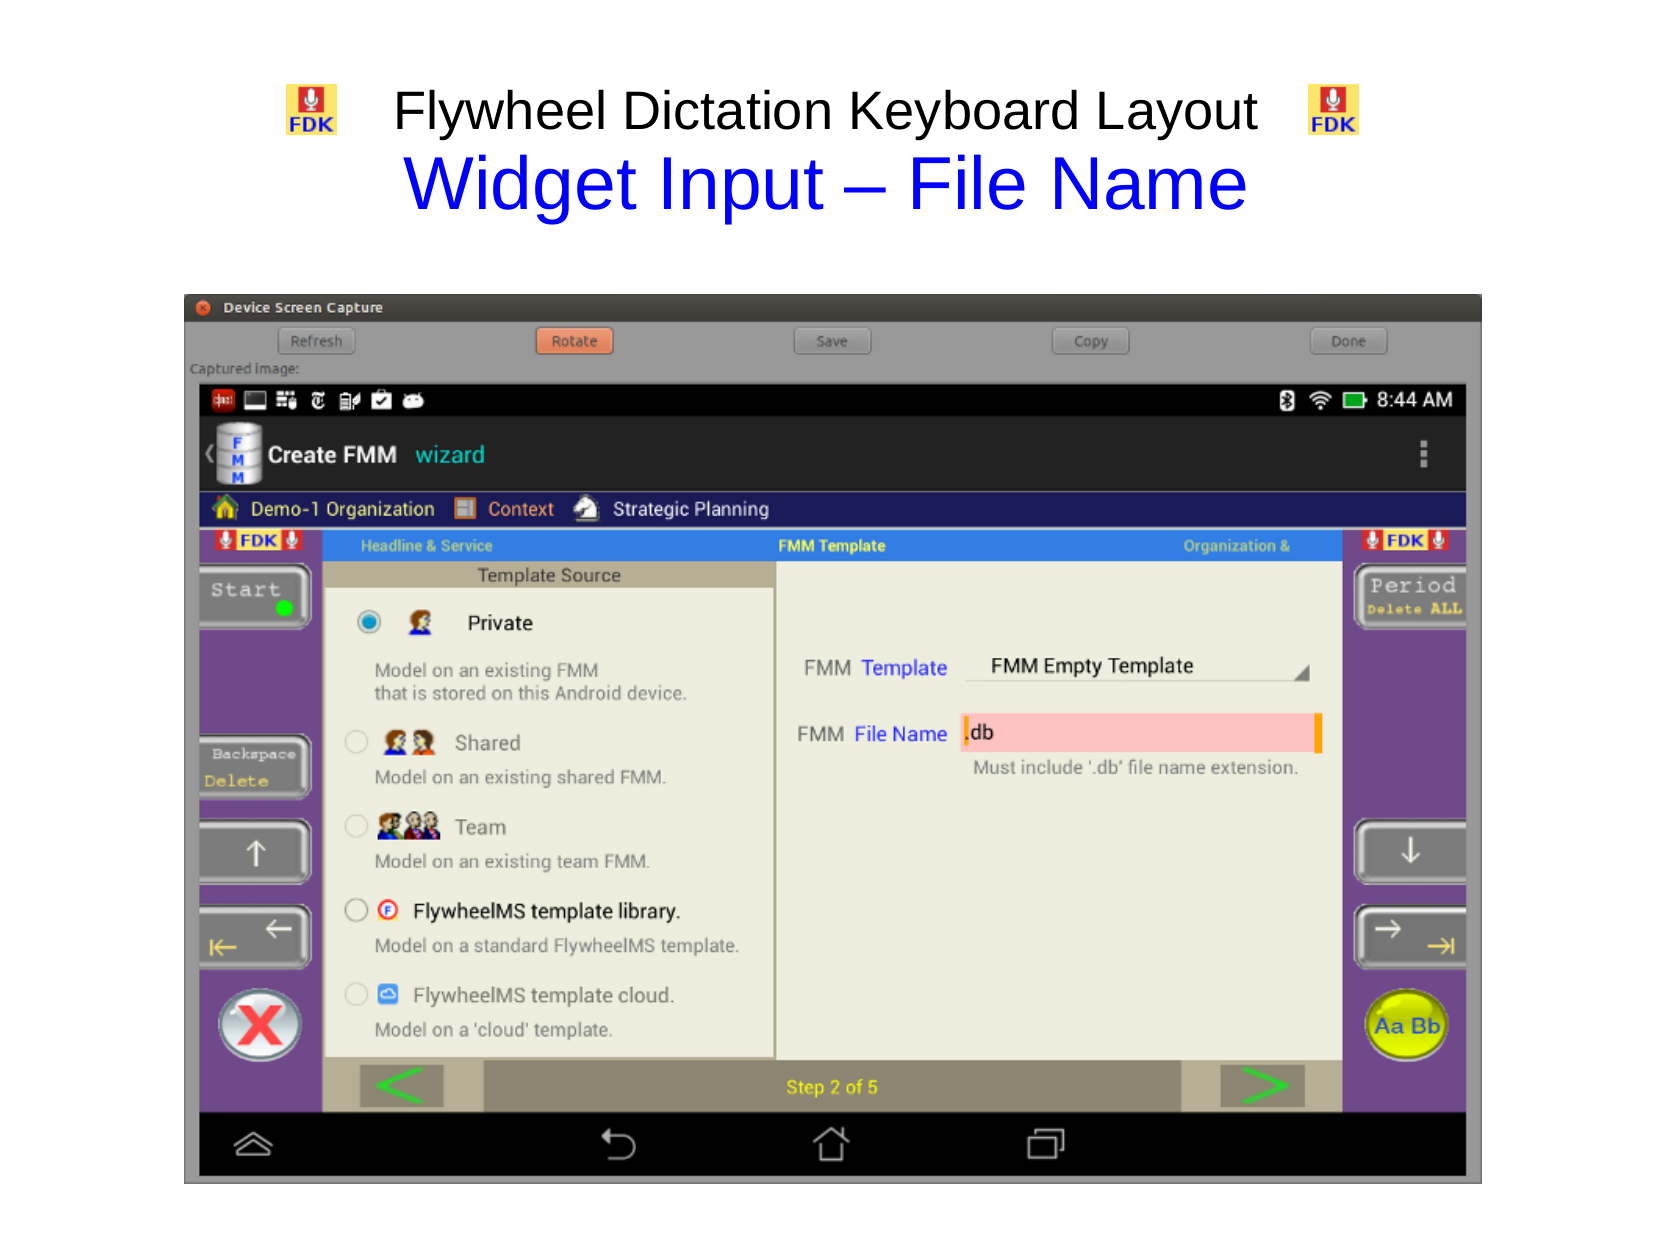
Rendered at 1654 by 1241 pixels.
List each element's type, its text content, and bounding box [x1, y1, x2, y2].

title Flywheel Dictation Keyboard Layout Widget Input – File Name [82, 49, 1571, 257]
picture [184, 294, 1482, 1184]
picture [1308, 84, 1359, 136]
picture [286, 84, 337, 136]
